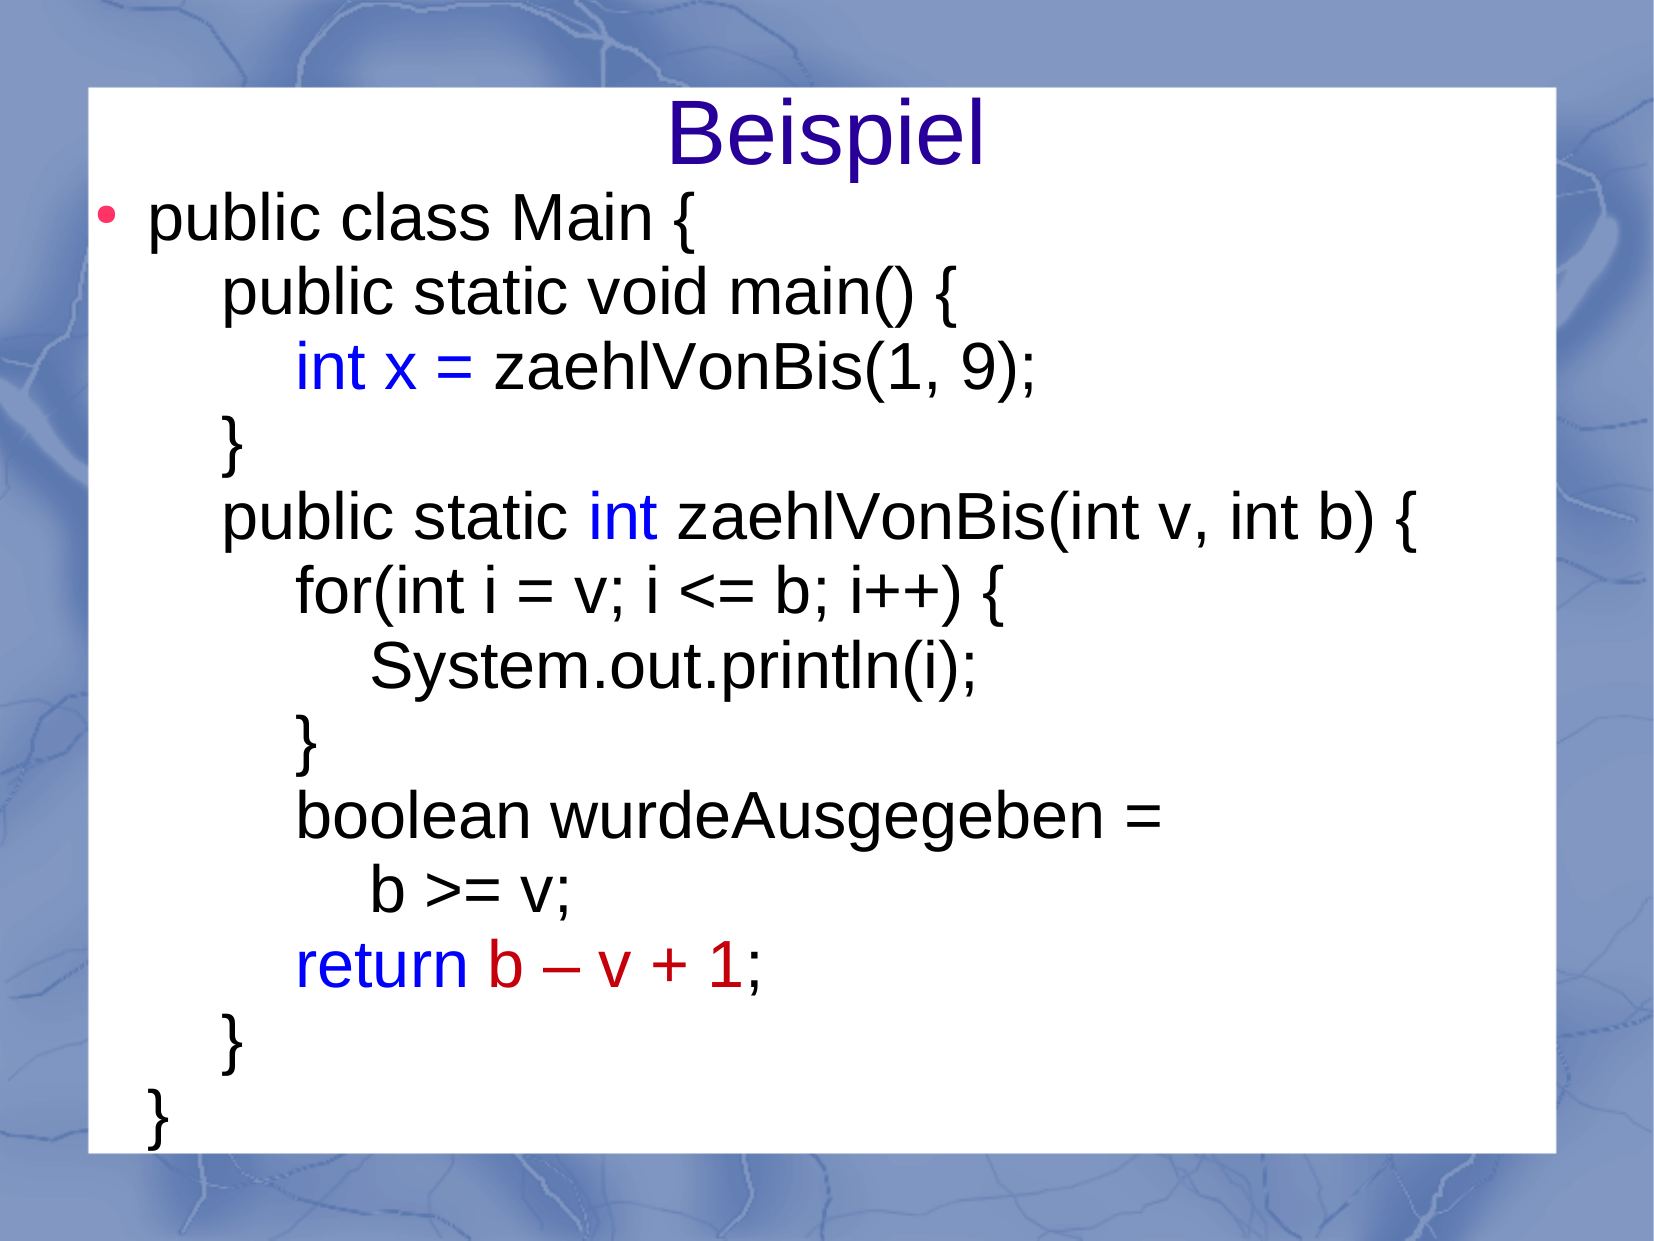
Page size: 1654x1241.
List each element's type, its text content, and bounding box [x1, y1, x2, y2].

list public class Main { public static void main() { int x = zaehlVonBis(1, 9); } public static int zaehlVonBis(int v, int b) { for(int i = v; i <= b; i++) { System.out.println(i); } boolean wurdeAusgegeben = b >= v; return b – v + 1; } } [76, 179, 1565, 1152]
title Beispiel [118, 29, 1536, 179]
picture [0, 0, 1654, 1241]
